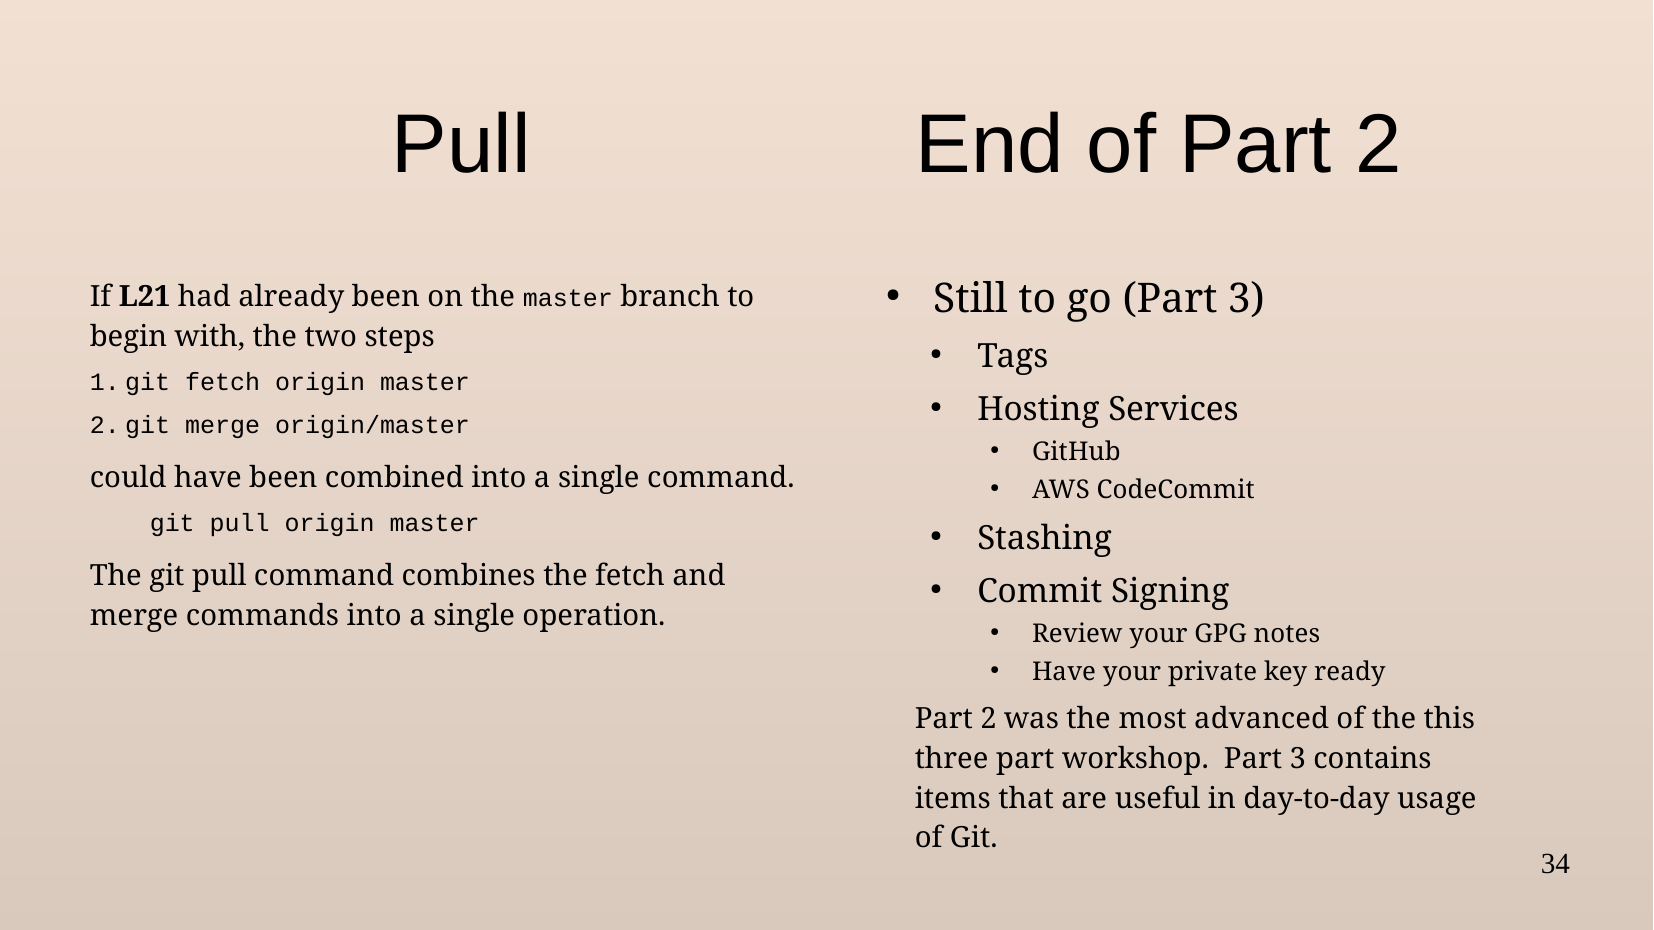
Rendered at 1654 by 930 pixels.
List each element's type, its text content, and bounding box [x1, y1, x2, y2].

text_box Part 2 was the most advanced of the this three part workshop. Part 3 contains items that are useful in day-to-day usage of Git. [900, 690, 1516, 804]
list Still to go (Part 3) Tags Hosting Services GitHub AWS CodeCommit Stashing Commit Signing Review your GPG notes Have your private key ready [870, 268, 1596, 691]
text_box If L21 had already been on the master branch to begin with, the two steps git fetch origin master git merge origin/master could have been combined into a single command. git pull origin master The git pull command combines the fetch and merge commands into a single operation. [75, 268, 811, 608]
title End of Part 2 [832, 78, 1486, 210]
title Pull [82, 78, 832, 210]
